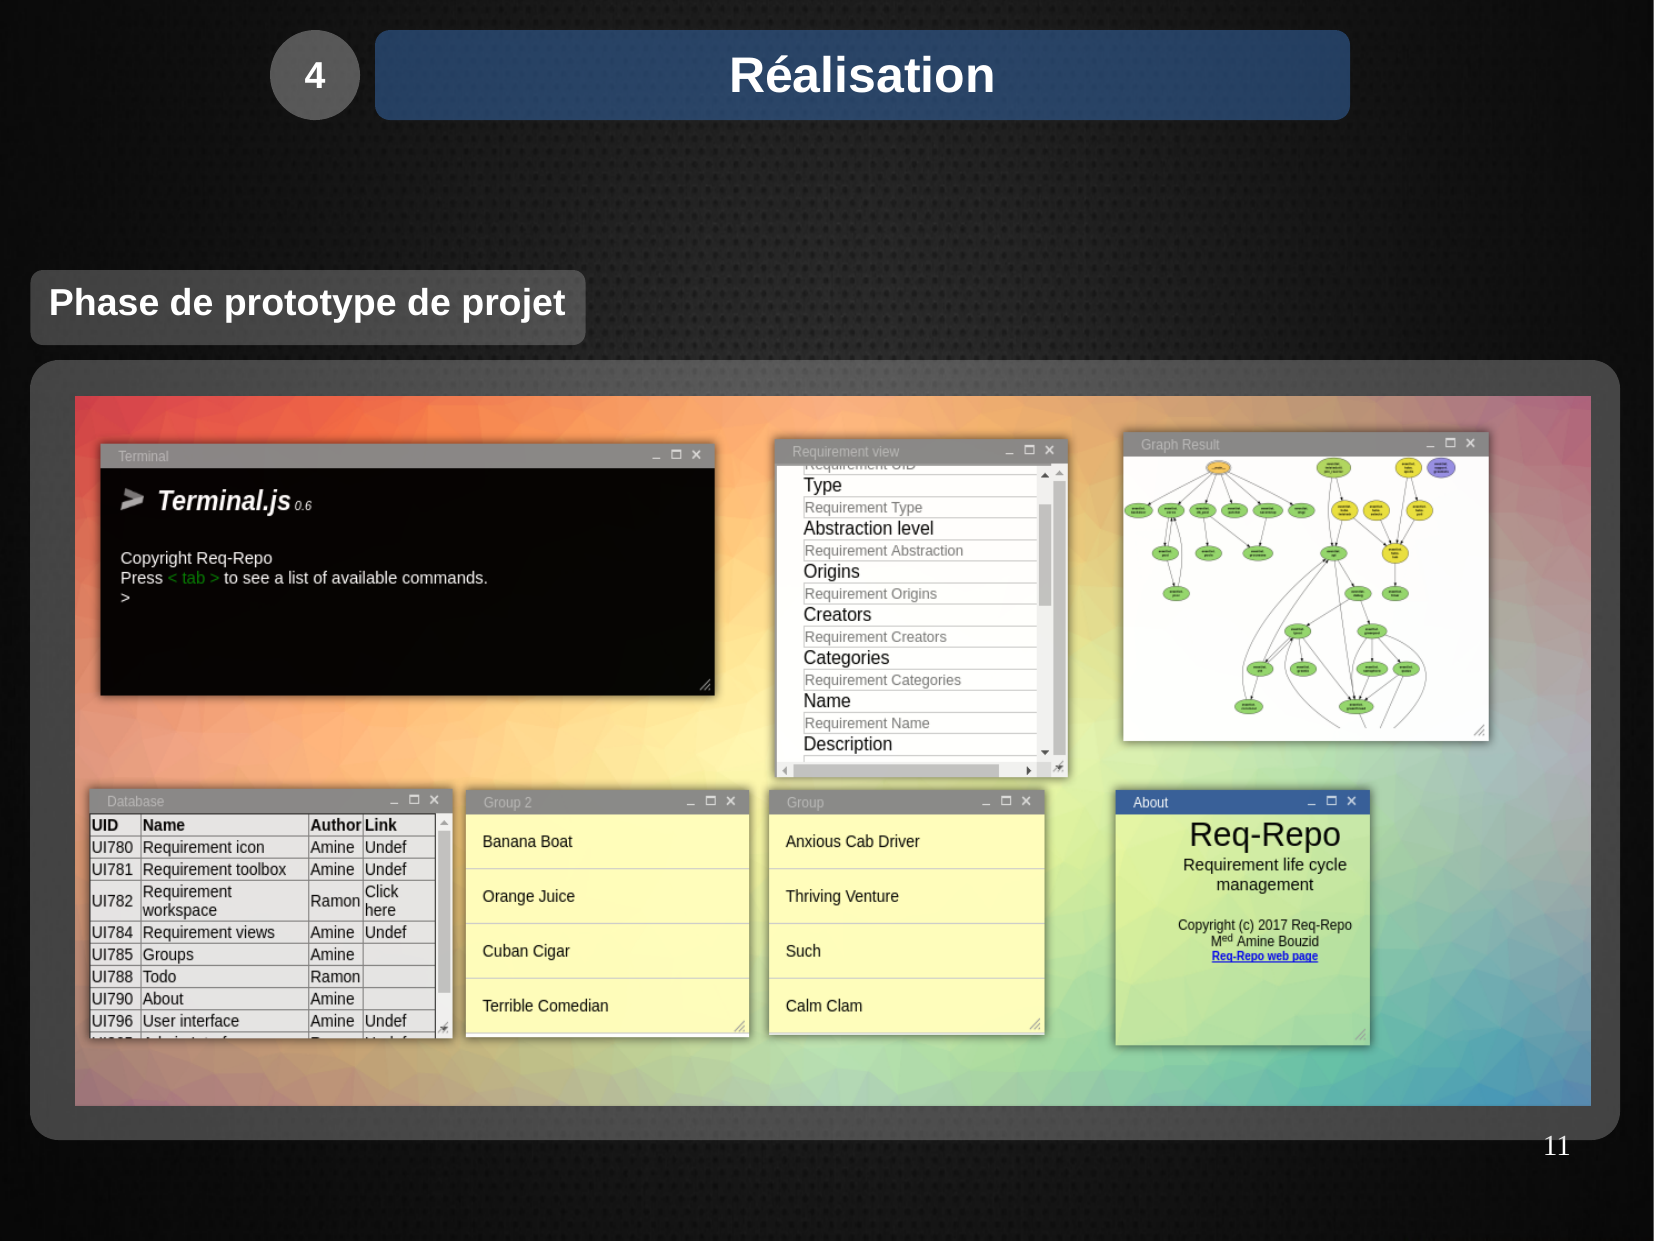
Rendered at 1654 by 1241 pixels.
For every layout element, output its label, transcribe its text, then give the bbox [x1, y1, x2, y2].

text_box Phase de prototype de projet [30, 270, 586, 346]
picture [0, 0, 1654, 1241]
text_box 4 [270, 30, 361, 121]
text_box [30, 360, 1621, 1141]
text_box Réalisation [375, 30, 1351, 121]
